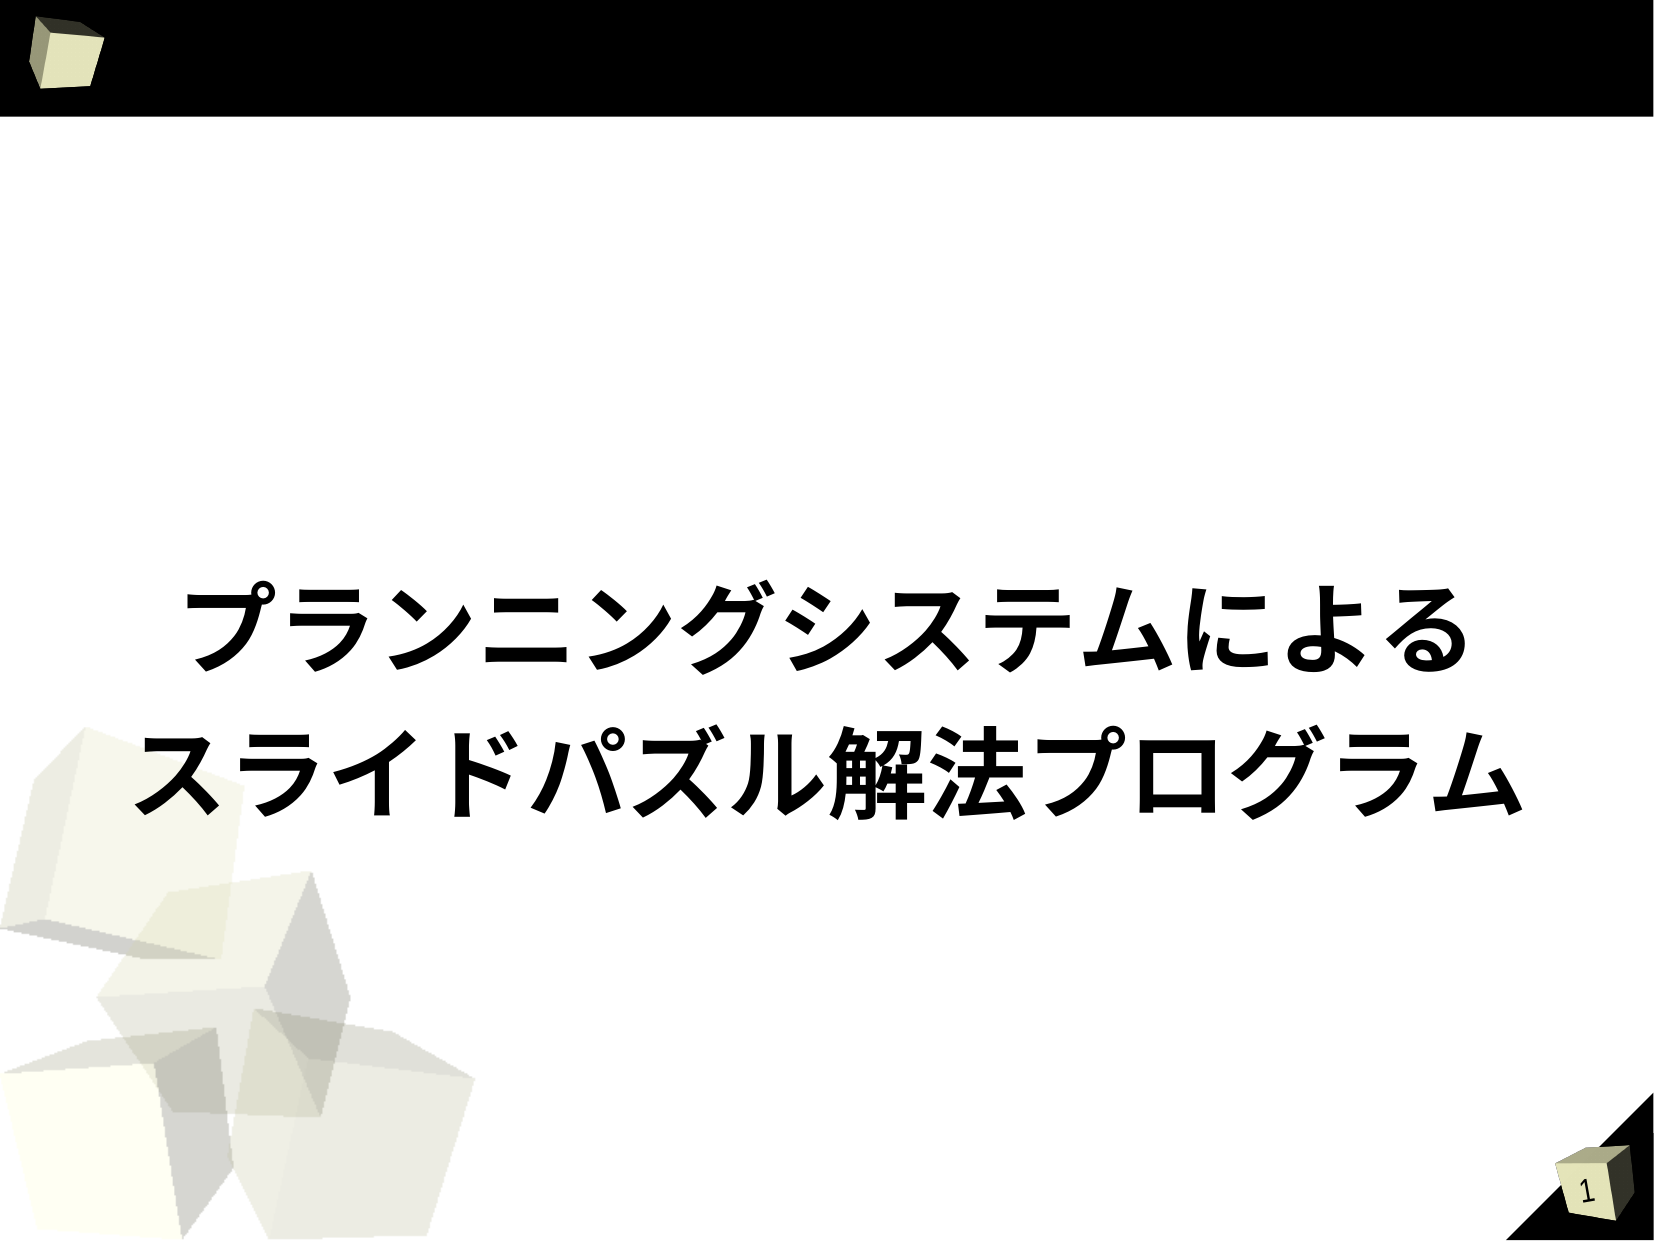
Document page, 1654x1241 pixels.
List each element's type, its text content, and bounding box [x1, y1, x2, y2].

picture [0, 726, 477, 1241]
subtitle プランニングシステムによる スライドパズル解法プログラム [44, 177, 1611, 1214]
